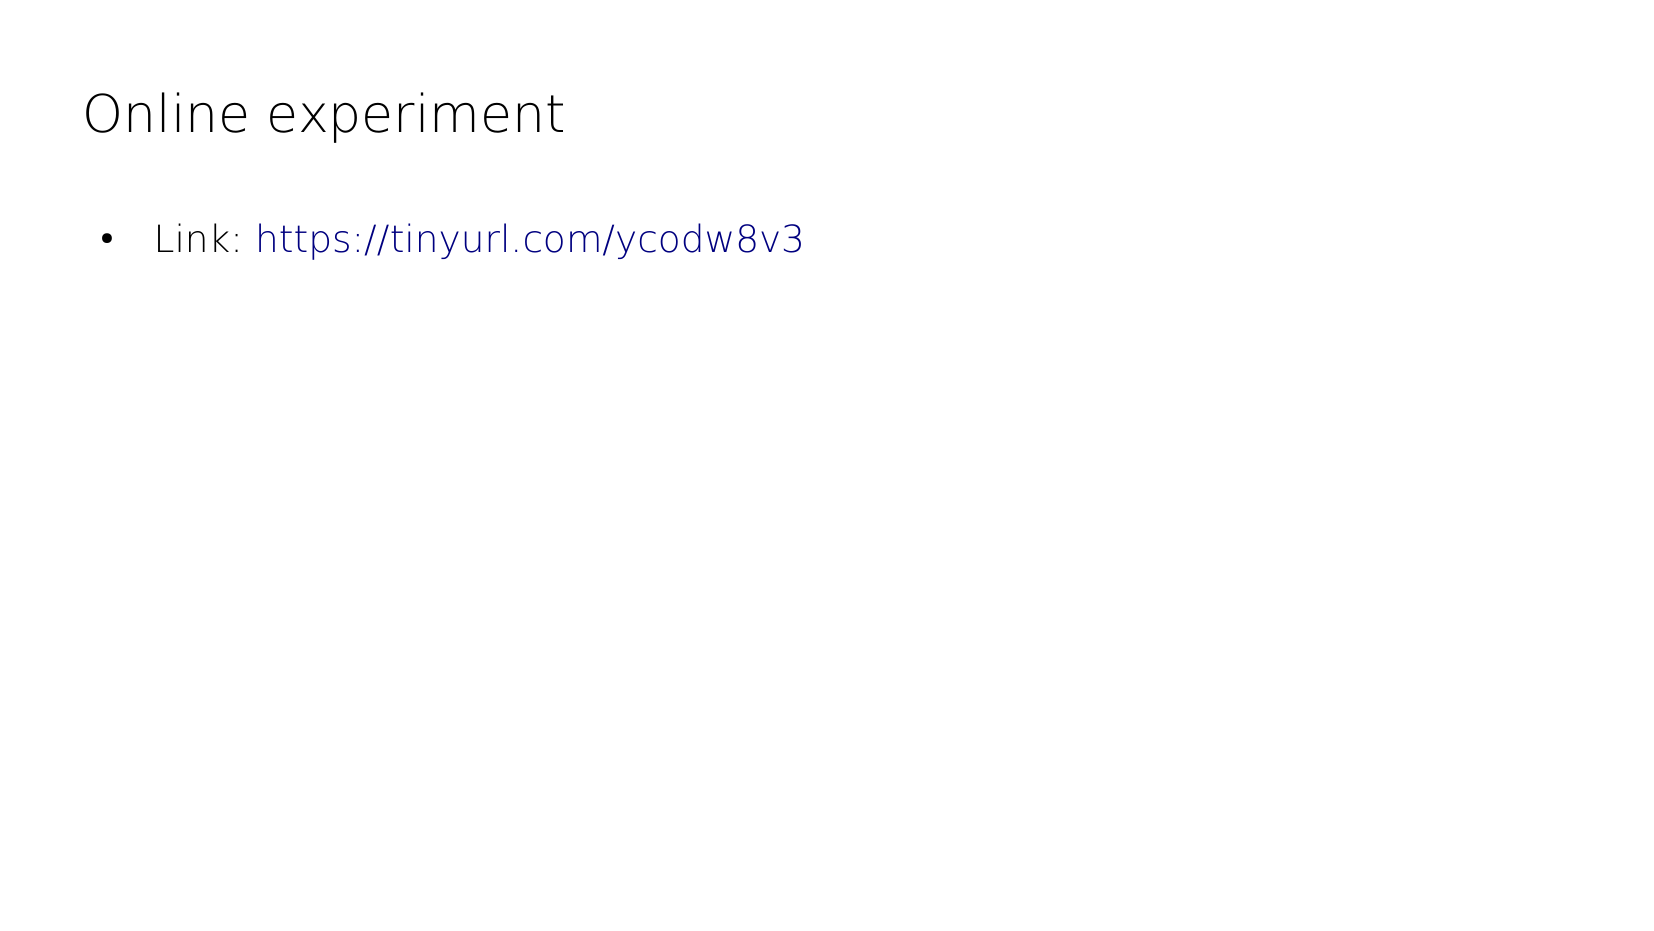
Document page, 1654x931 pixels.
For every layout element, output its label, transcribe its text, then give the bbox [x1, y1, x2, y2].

list Link: https://tinyurl.com/ycodw8v3 [82, 217, 1571, 758]
title Online experiment [82, 37, 1571, 193]
